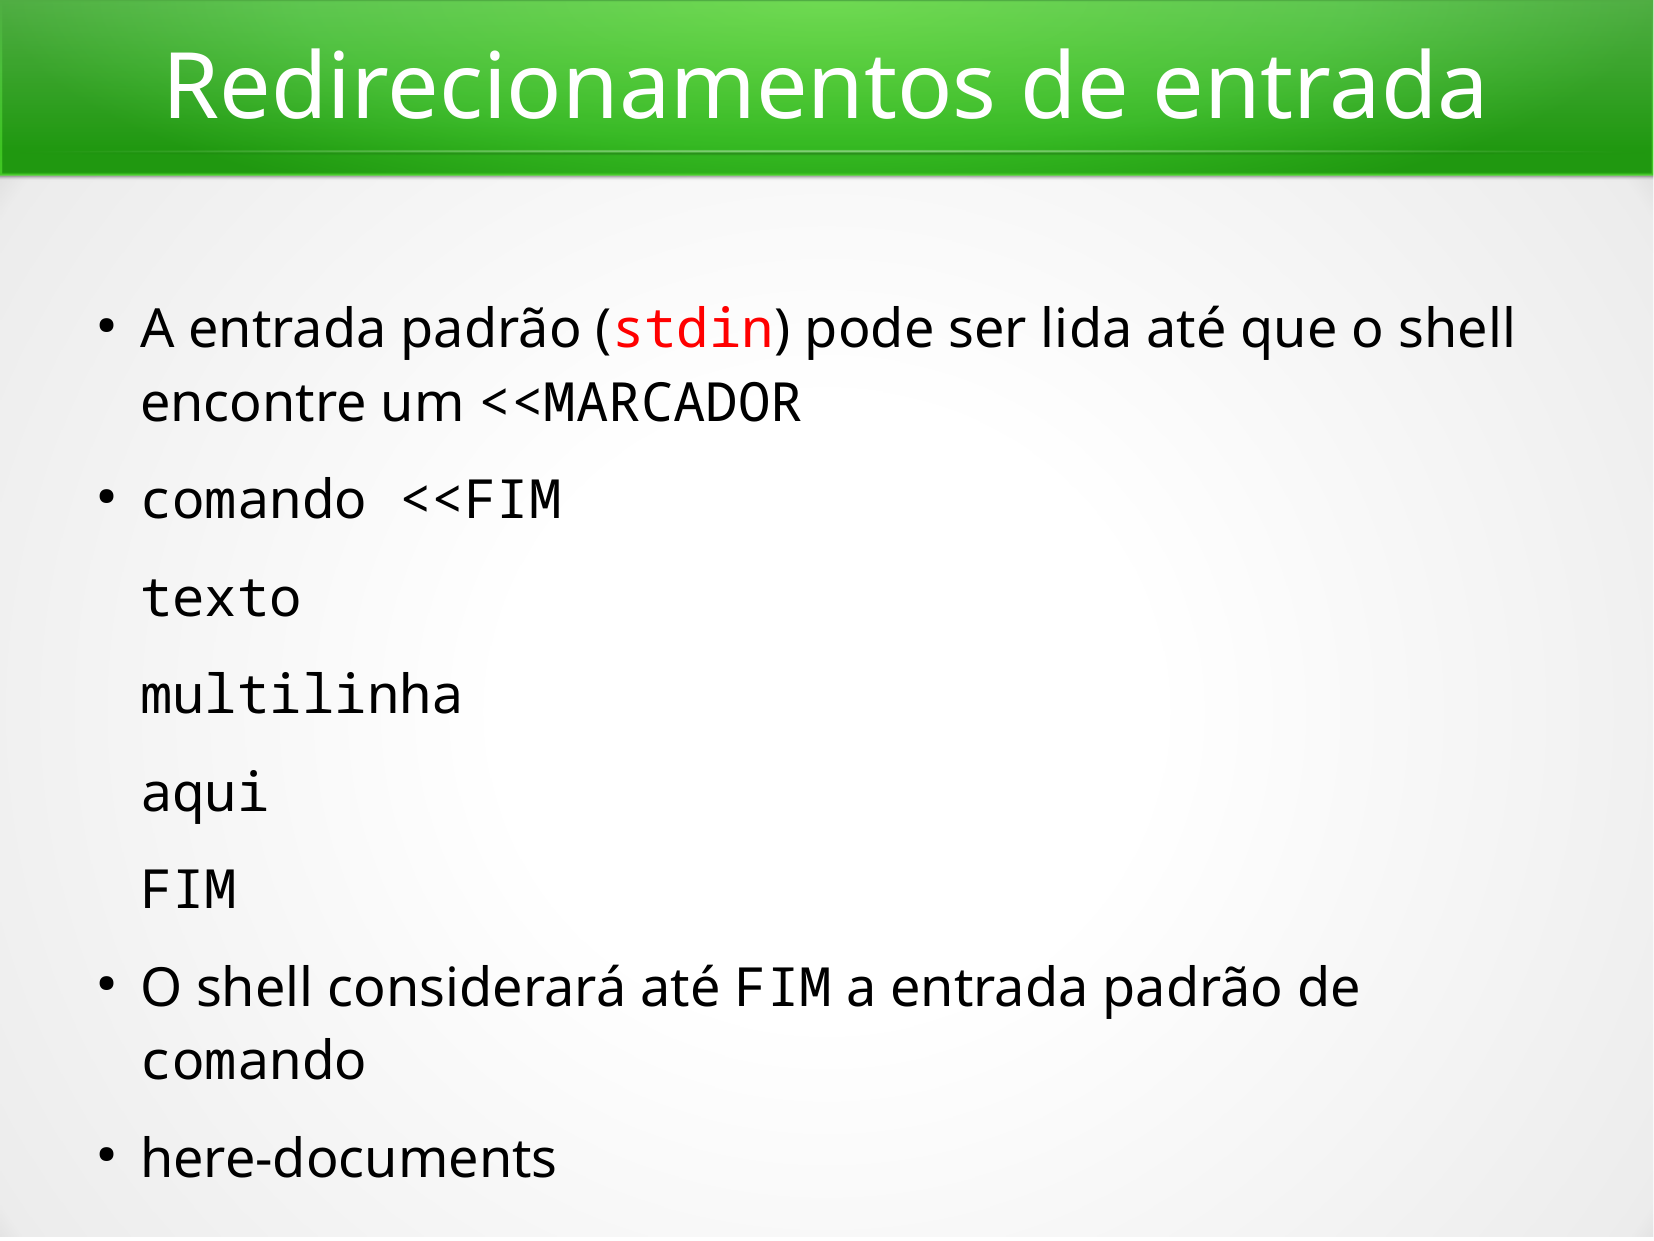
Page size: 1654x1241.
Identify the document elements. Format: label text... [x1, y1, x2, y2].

picture [0, 0, 1654, 1237]
list A entrada padrão (stdin) pode ser lida até que o shell encontre um <<MARCADOR comando <<FIM texto multilinha aqui FIM O shell considerará até FIM a entrada padrão de comando here-documents [82, 290, 1571, 1205]
title Redirecionamentos de entrada [82, 11, 1571, 154]
